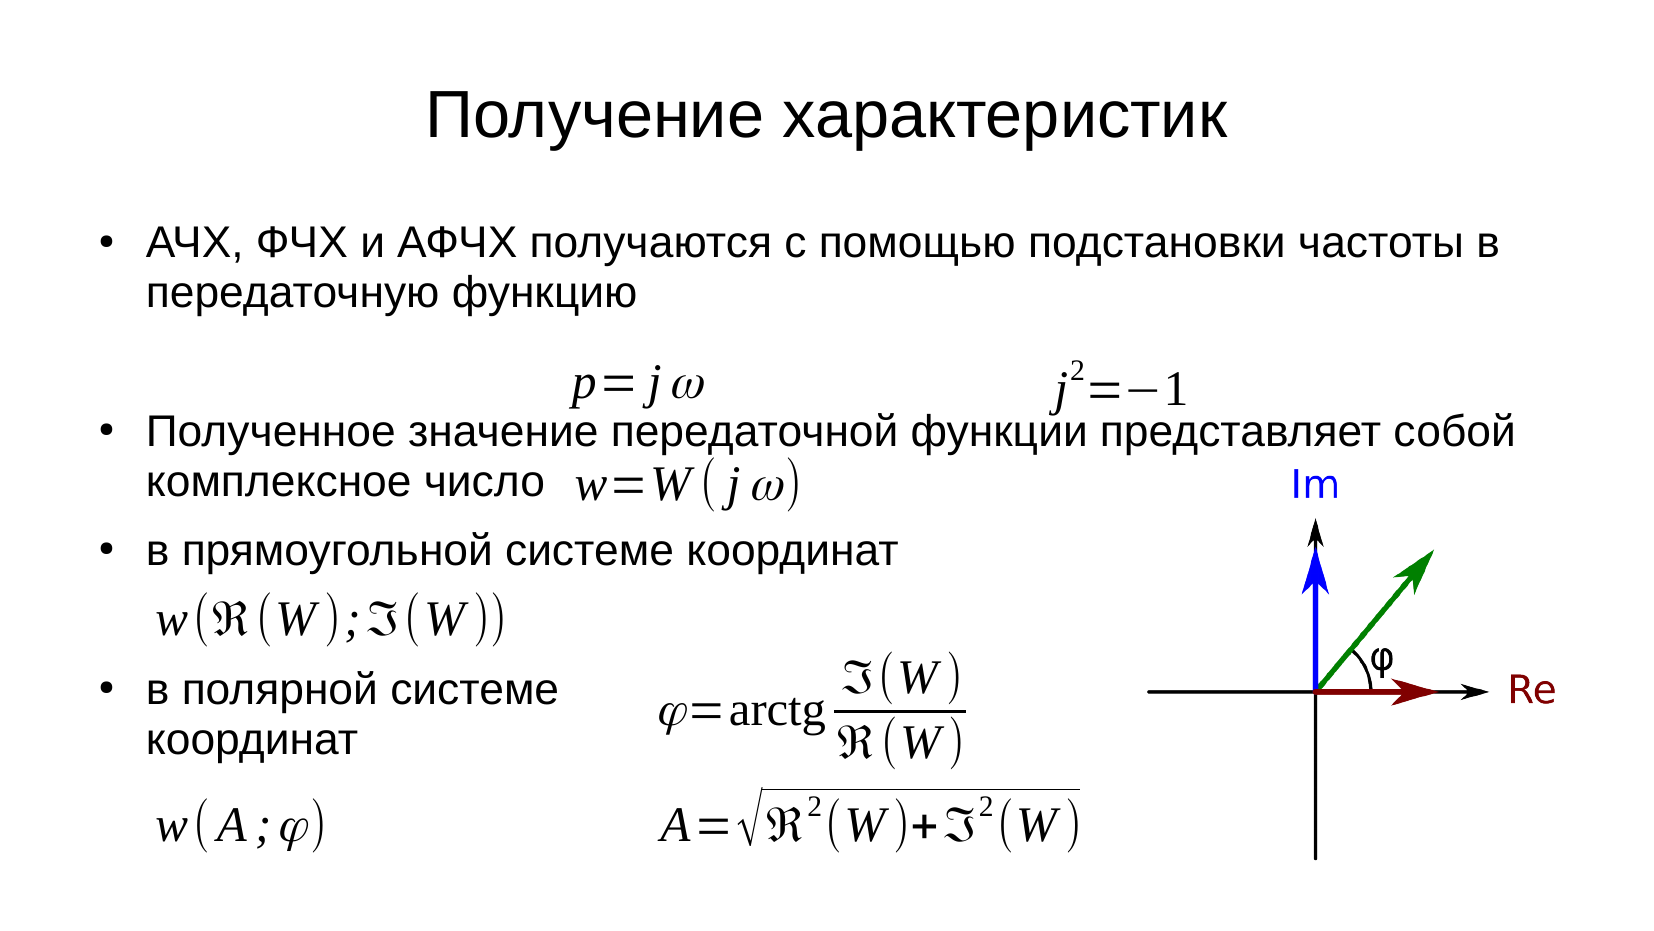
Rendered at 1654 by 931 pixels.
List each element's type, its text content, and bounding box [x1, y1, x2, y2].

list АЧХ, ФЧХ и АФЧХ получаются с помощью подстановки частоты в передаточную функцию Полученное значение передаточной функции представляет собой комплексное число в прямоугольной системе координат в полярной системе координат [82, 217, 1571, 768]
title Получение характеристик [82, 37, 1571, 193]
chart [649, 649, 975, 773]
chart [561, 354, 710, 410]
chart [566, 454, 807, 515]
chart [147, 796, 333, 857]
picture [1121, 442, 1565, 886]
chart [649, 785, 1089, 857]
chart [147, 589, 513, 650]
chart [1040, 354, 1196, 417]
